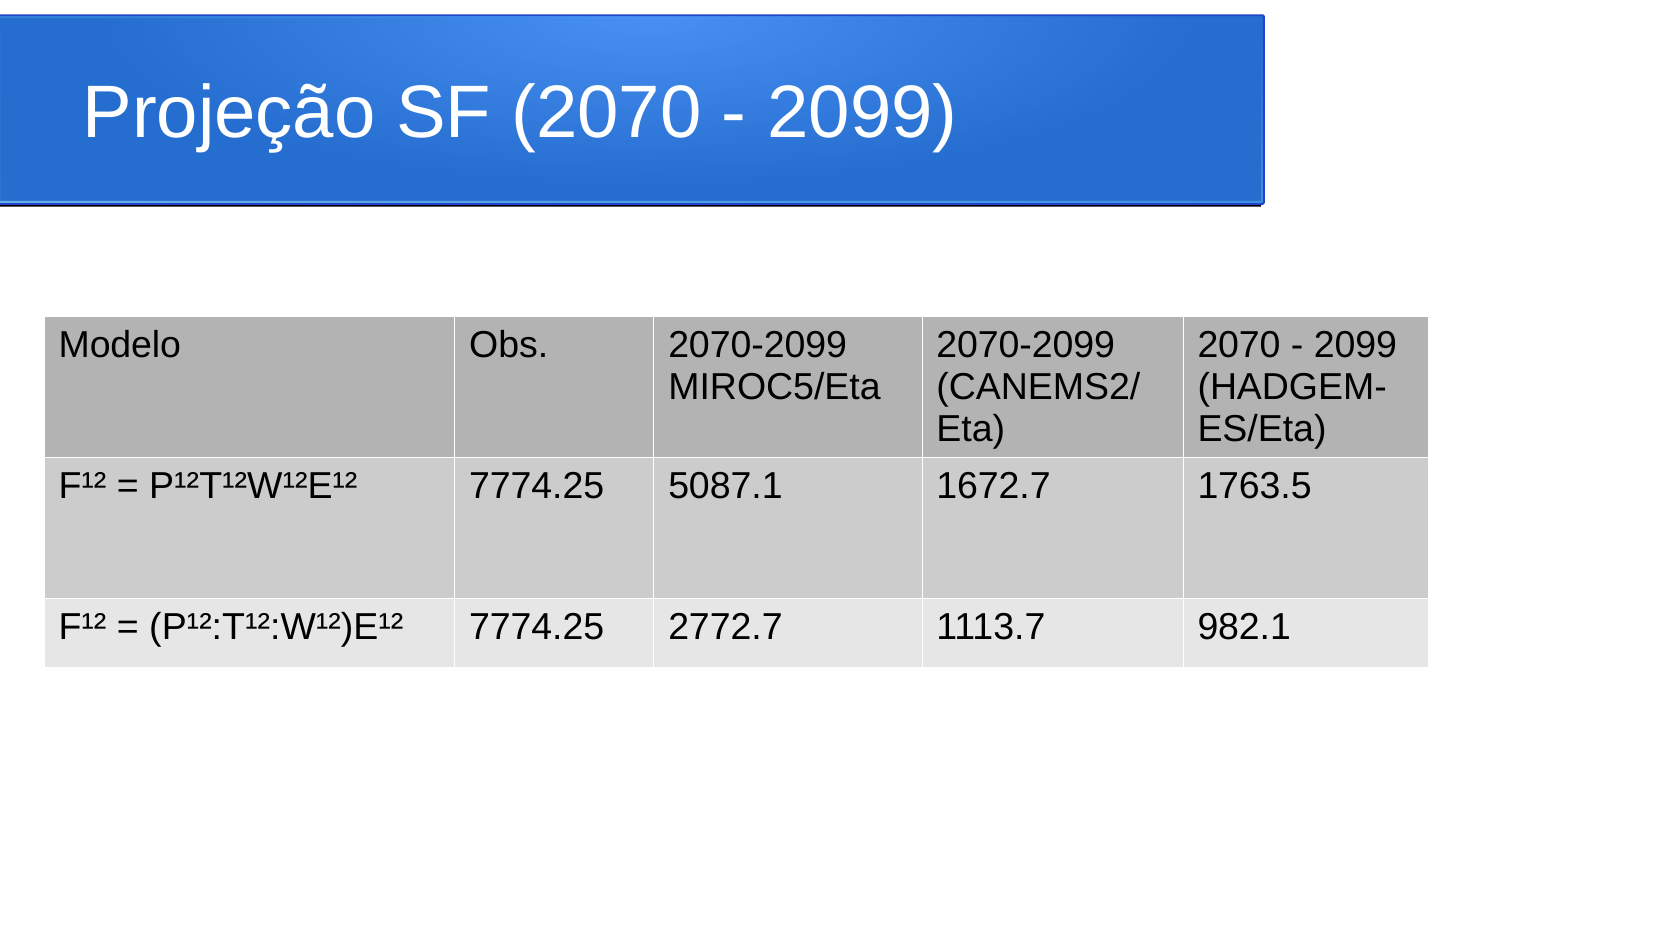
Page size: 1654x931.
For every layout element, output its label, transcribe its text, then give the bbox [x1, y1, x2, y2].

table_cell F¹² = (P¹²:T¹²:W¹²)E¹² [45, 599, 454, 667]
table_cell 7774.25 [455, 599, 653, 667]
table_header 2070 - 2099 (HADGEM-ES/Eta) [1184, 317, 1428, 457]
table_cell 1672.7 [923, 458, 1183, 598]
table_header 2070-2099 MIROC5/Eta [654, 317, 922, 457]
table_header Modelo [45, 317, 454, 457]
table_cell 1763.5 [1184, 458, 1428, 598]
table_header 2070-2099 (CANEMS2/Eta) [923, 317, 1183, 457]
title Projeção SF (2070 - 2099) [82, 35, 1235, 189]
table_cell 982.1 [1184, 599, 1428, 667]
table_header Obs. [455, 317, 653, 457]
table_cell 2772.7 [654, 599, 922, 667]
table_cell 5087.1 [654, 458, 922, 598]
table_cell 7774.25 [455, 458, 653, 598]
table_cell 1113.7 [923, 599, 1183, 667]
table_cell F¹² = P¹²T¹²W¹²E¹² [45, 458, 454, 598]
